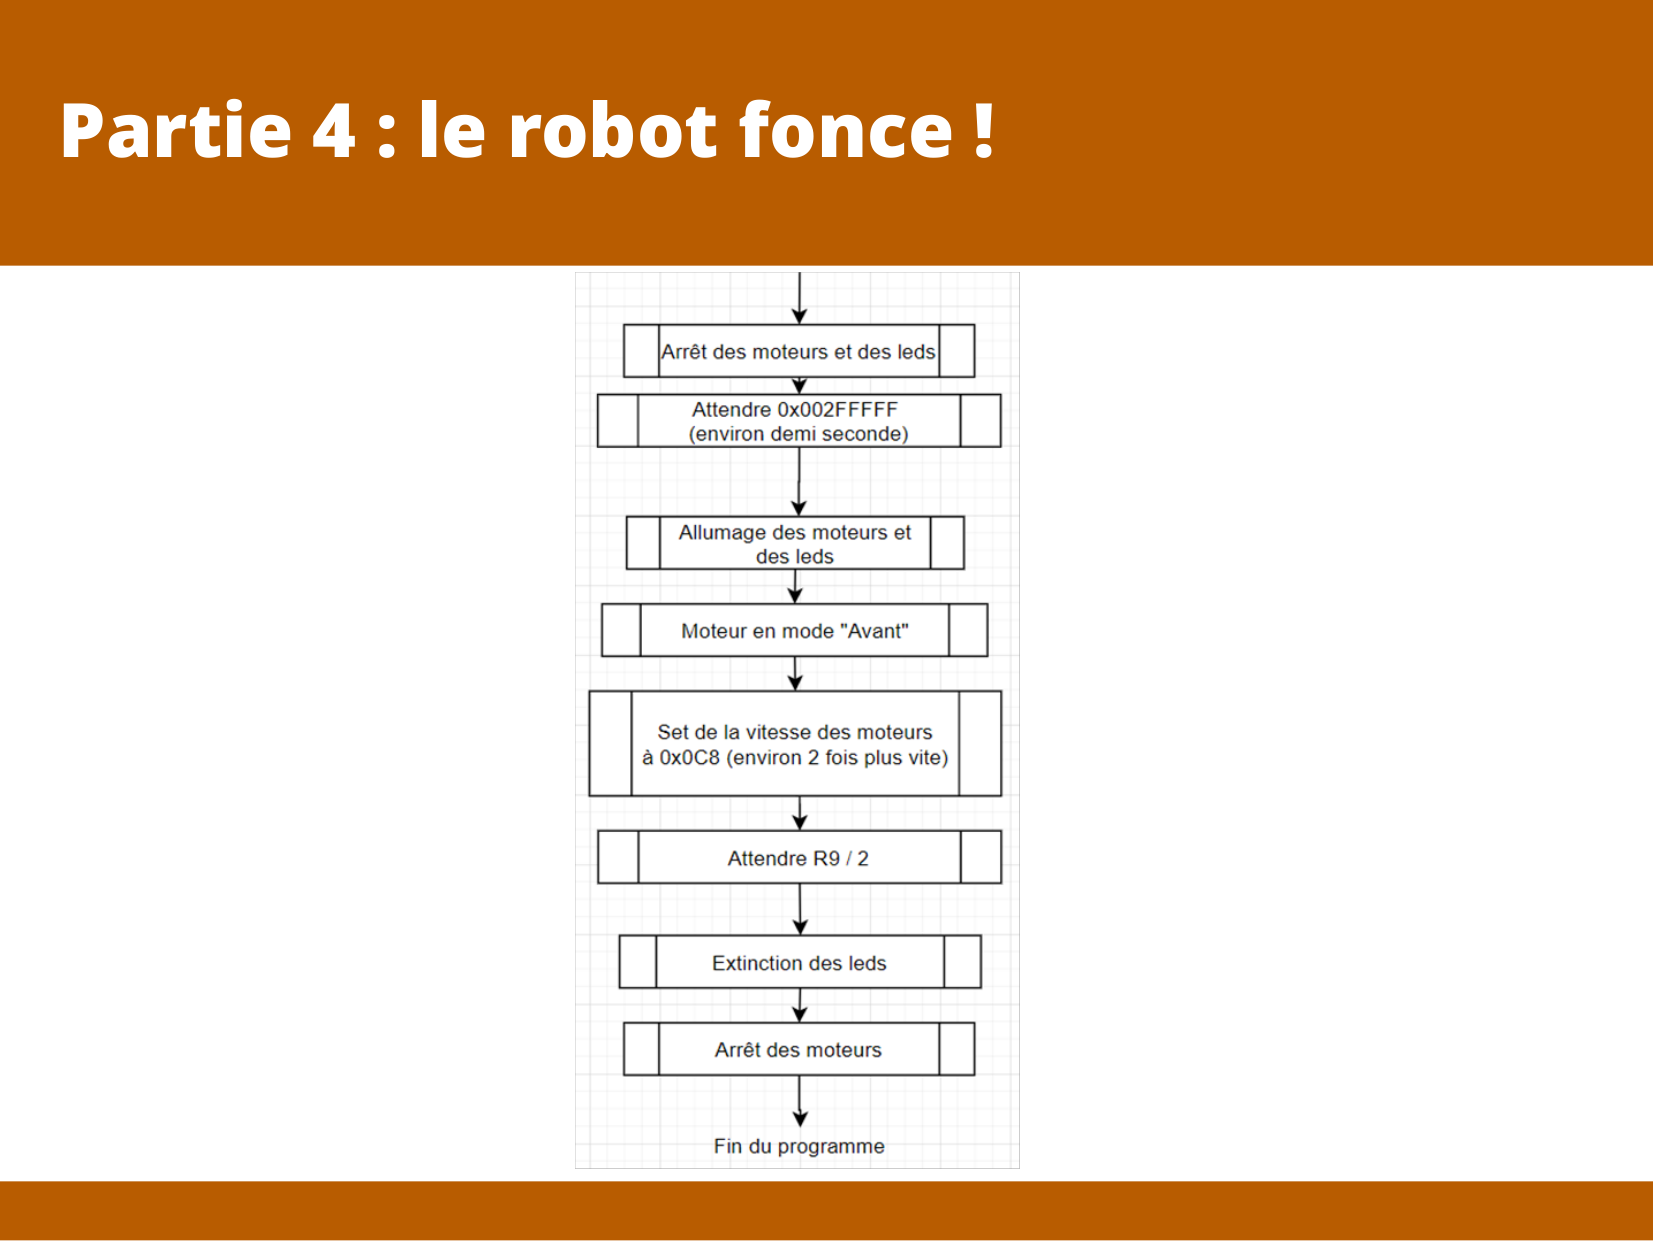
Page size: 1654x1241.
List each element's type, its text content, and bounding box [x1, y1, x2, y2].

title Partie 4 : le robot fonce ! [58, 49, 1594, 207]
picture [573, 270, 1021, 1171]
